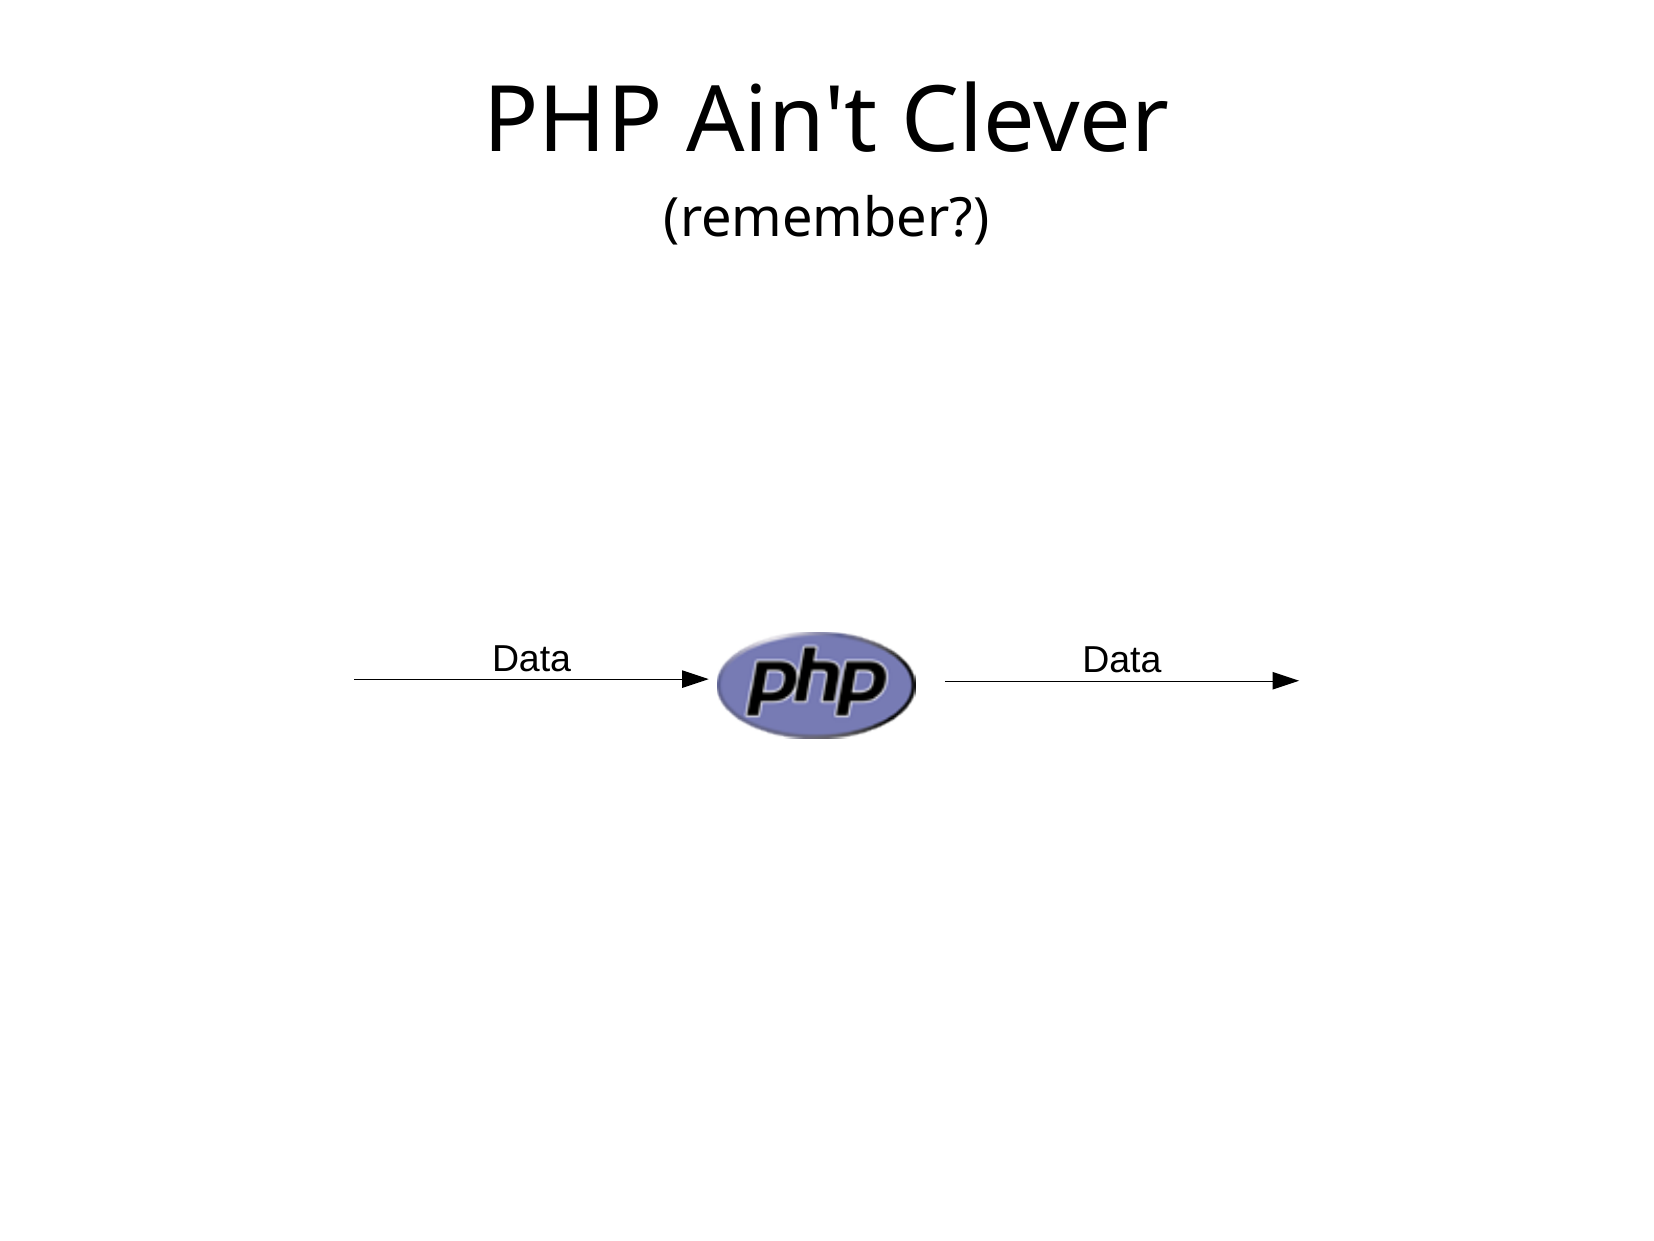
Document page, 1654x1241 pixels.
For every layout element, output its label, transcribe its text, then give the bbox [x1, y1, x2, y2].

picture [717, 632, 916, 739]
title PHP Ain't Clever (remember?) [82, 56, 1571, 250]
